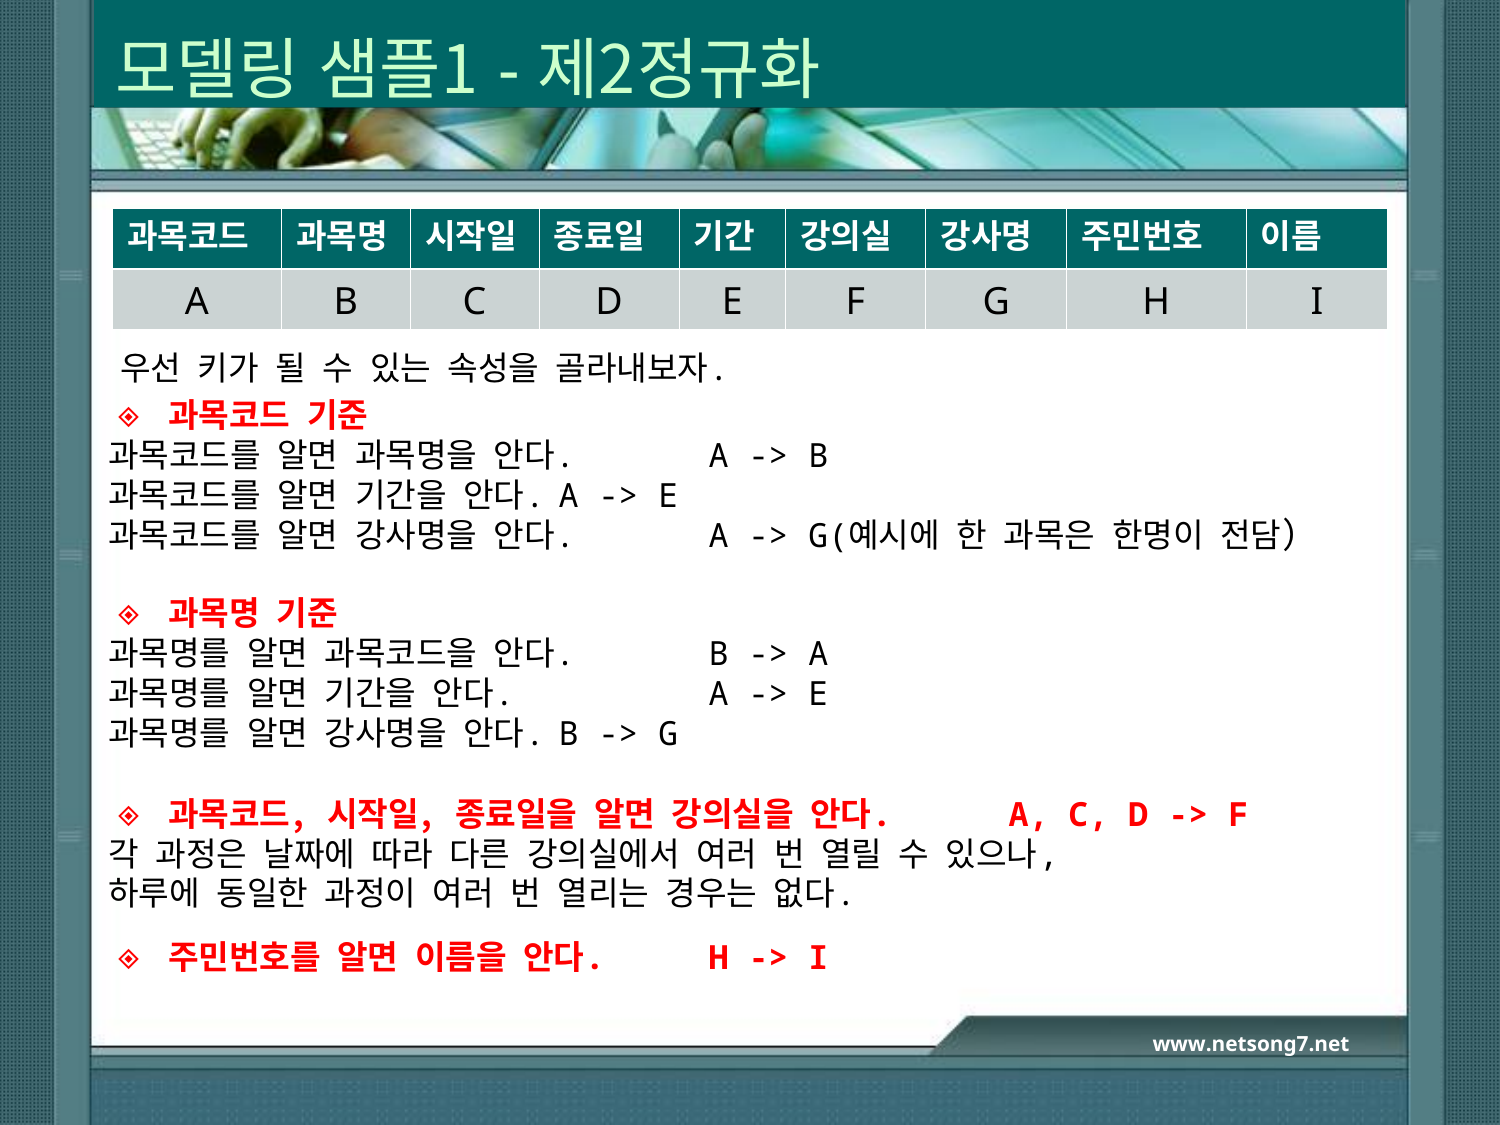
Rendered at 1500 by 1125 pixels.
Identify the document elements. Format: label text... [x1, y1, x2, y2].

text_box 우선 키가 될 수 있는 속성을 골라내보자. [105, 339, 1395, 396]
picture [0, 0, 1500, 1125]
table_header 종료일 [540, 209, 679, 268]
text_box ◈ 과목명 기준 과목명를 알면 과목코드을 안다. B -> A 과목명를 알면 기간을 안다. A -> E 과목명를 알면 강사명을 안다. B -> G [93, 584, 1383, 760]
text_box ◈ 과목코드 기준 과목코드를 알면 과목명을 안다. A -> B 과목코드를 알면 기간을 안다. A -> E 과목코드를 알면 강사명을 안다. A -> G(예시에 한 과목은 한명이 전담) [93, 386, 1383, 562]
table_cell D [540, 270, 679, 329]
title 모델링 샘플1 - 제2정규화 [100, 19, 1400, 102]
table_cell C [411, 270, 539, 329]
table_cell E [680, 270, 785, 329]
table_header 주민번호 [1067, 209, 1246, 268]
table_header 강사명 [926, 209, 1066, 268]
table_cell F [786, 270, 925, 329]
table_header 강의실 [786, 209, 925, 268]
table_cell A [113, 270, 281, 329]
table_cell H [1067, 270, 1246, 329]
table_header 시작일 [411, 209, 539, 268]
table_header 기간 [680, 209, 785, 268]
table_header 과목코드 [113, 209, 281, 268]
table_header 과목명 [282, 209, 410, 268]
table_cell G [926, 270, 1066, 329]
table_cell I [1247, 270, 1387, 329]
table_cell B [282, 270, 410, 329]
text_box www.netsong7.net [986, 1023, 1365, 1062]
table_header 이름 [1247, 209, 1387, 268]
text_box ◈ 과목코드, 시작일, 종료일을 알면 강의실을 안다. A, C, D -> F 각 과정은 날짜에 따라 다른 강의실에서 여러 번 열릴 수 있으나, 하루에 동일한 과정이 여러 번 열리는 경우는 없다. [93, 785, 1383, 921]
text_box ◈ 주민번호를 알면 이름을 안다. H -> I [93, 928, 1383, 985]
